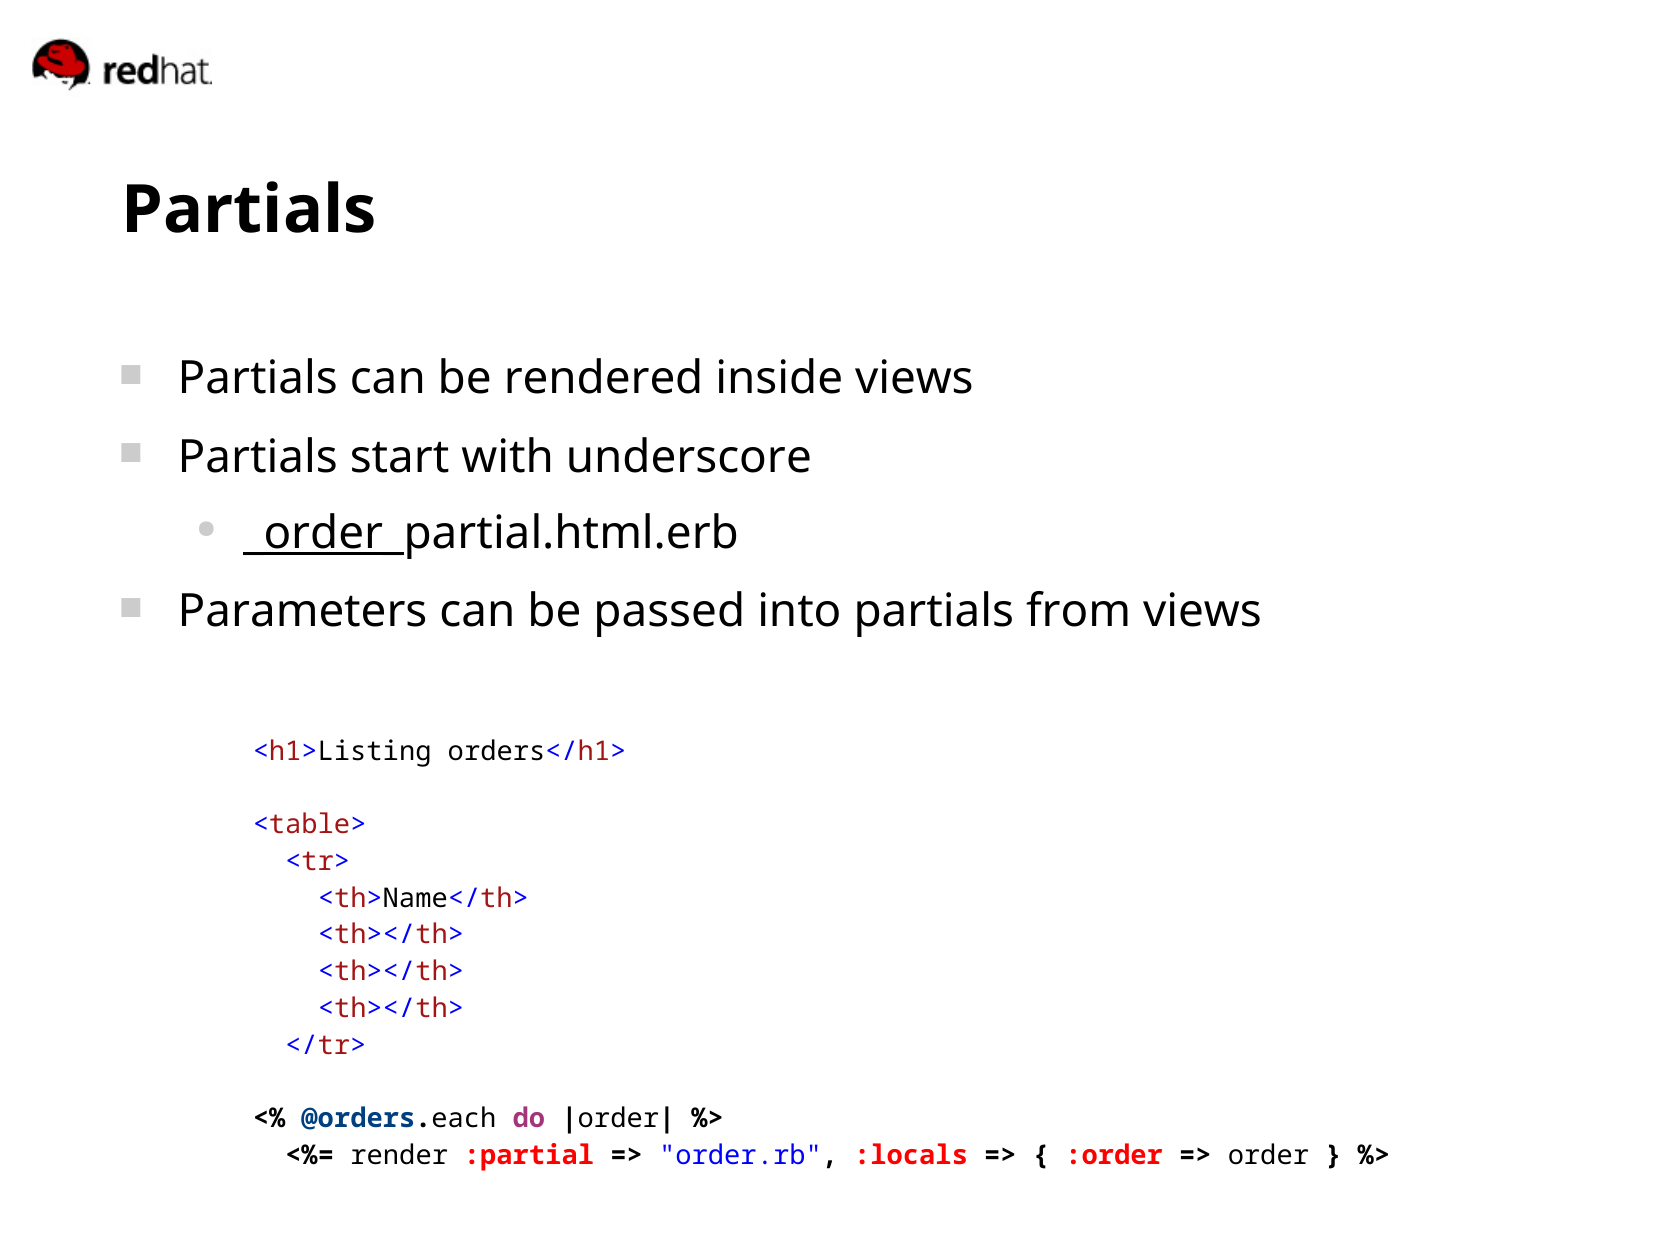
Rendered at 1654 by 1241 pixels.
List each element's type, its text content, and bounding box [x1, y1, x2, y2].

picture [31, 37, 212, 98]
text_box <h1>Listing orders</h1> <table> <tr> <th>Name</th> <th></th> <th></th> <th></th> </tr> <% @orders.each do |order| %> <%= render :partial => "order.rb", :locals => { :order => order } %> [252, 731, 1391, 1107]
title Partials [121, 102, 1534, 310]
list Partials can be rendered inside views Partials start with underscore _order_partial.html.erb Parameters can be passed into partials from views [121, 344, 1534, 1127]
